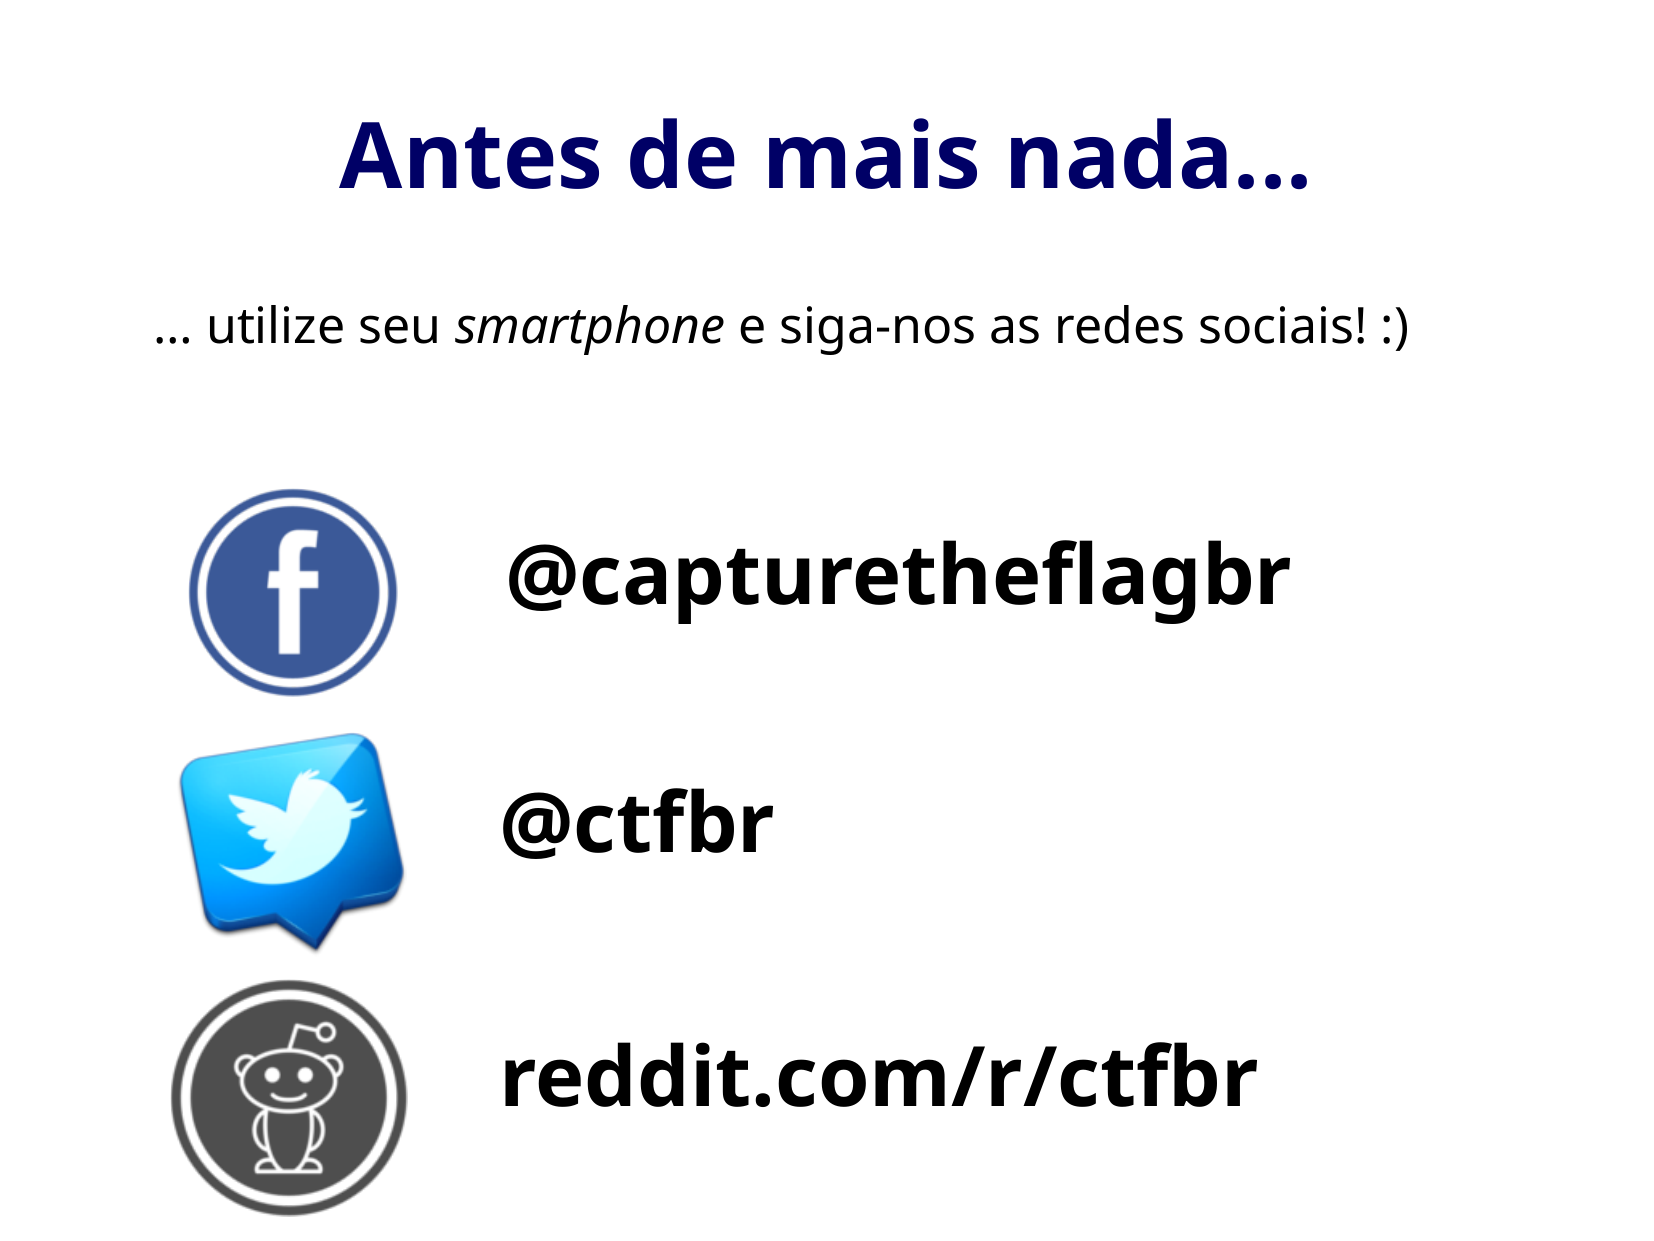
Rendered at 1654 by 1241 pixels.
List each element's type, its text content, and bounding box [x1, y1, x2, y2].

picture [188, 488, 398, 697]
text_box reddit.com/r/ctfbr [484, 1009, 1513, 1168]
title Antes de mais nada... [82, 49, 1571, 257]
text_box @ctfbr [484, 755, 929, 915]
picture [177, 732, 407, 957]
picture [170, 979, 408, 1217]
text_box @capturetheflagbr [490, 507, 1524, 666]
list … utilize seu smartphone e siga-nos as redes sociais! :) [82, 290, 1571, 508]
